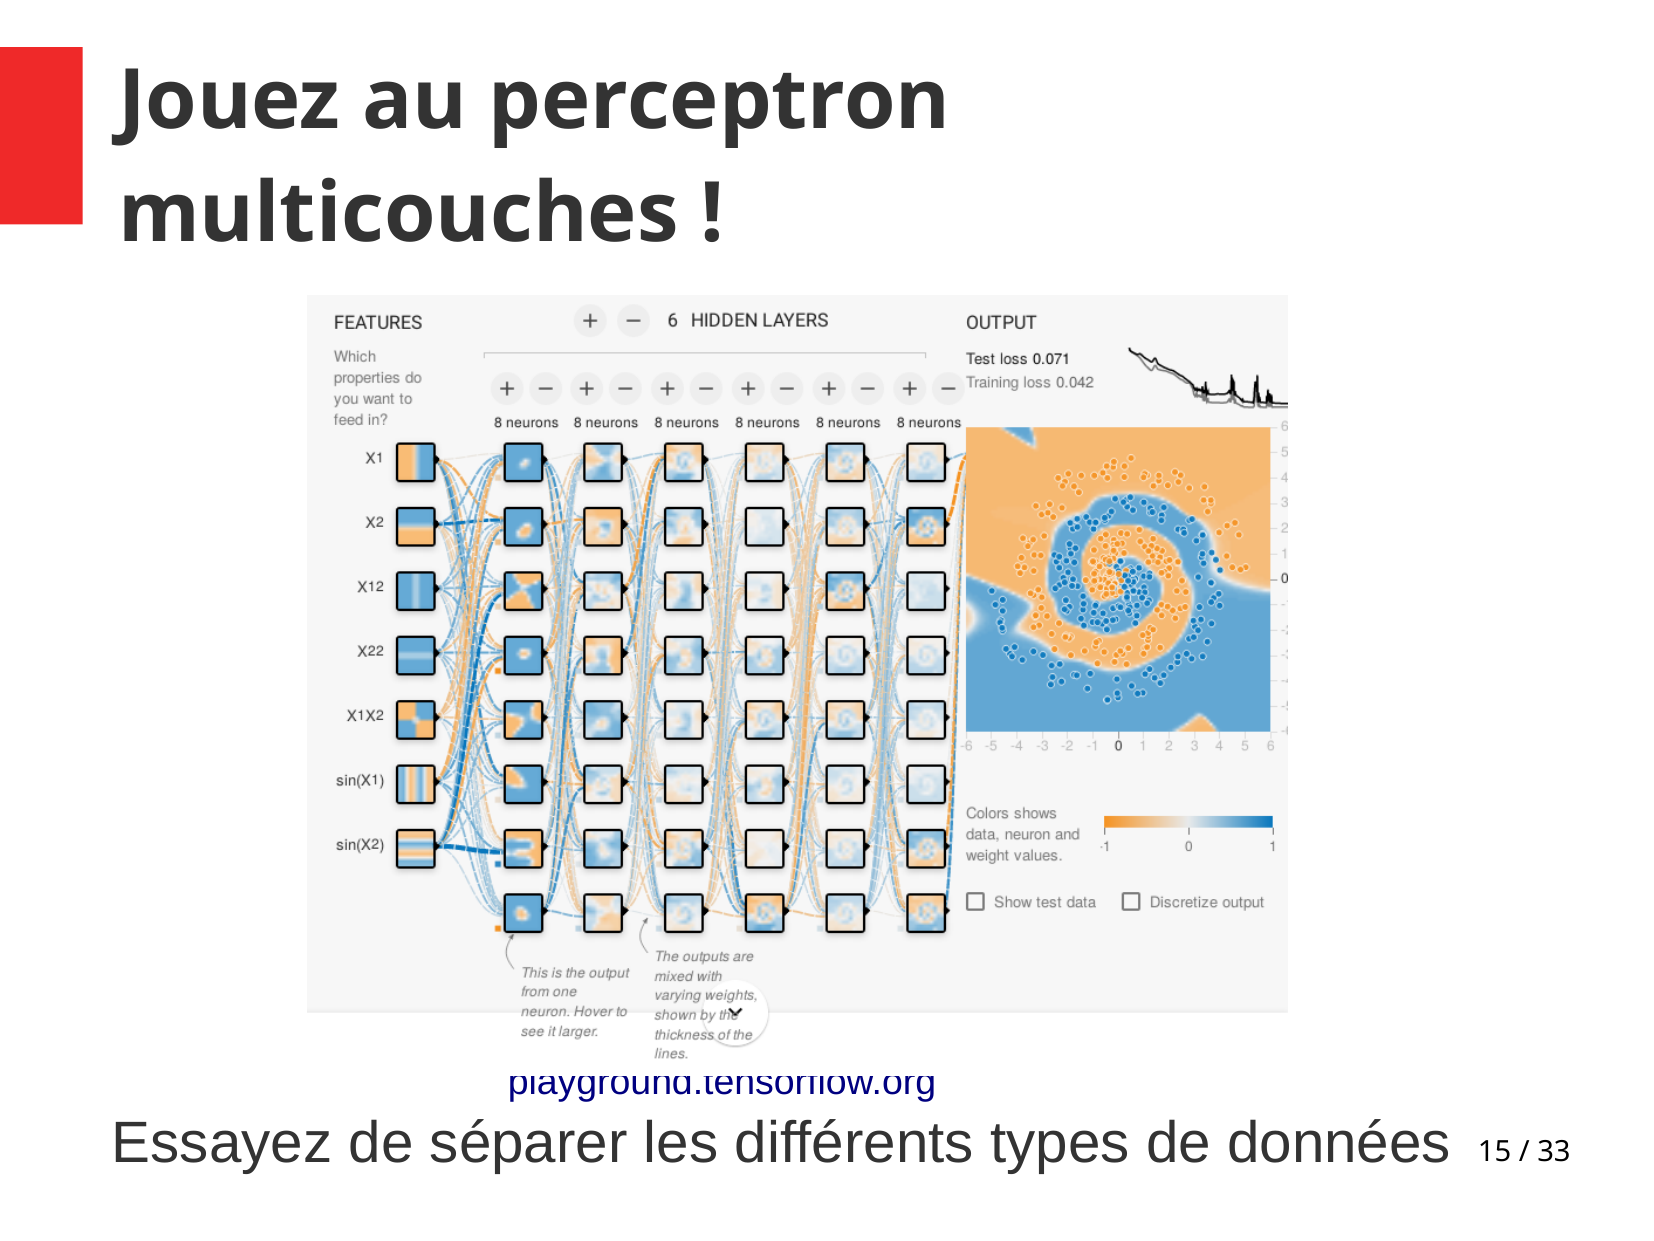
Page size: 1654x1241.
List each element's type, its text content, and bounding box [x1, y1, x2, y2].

title Jouez au perceptron multicouches ! [118, 49, 1571, 257]
picture [307, 295, 1288, 1076]
text_box Essayez de séparer les différents types de données [41, 1110, 1483, 1191]
text_box playground.tensorflow.org [493, 1076, 951, 1111]
